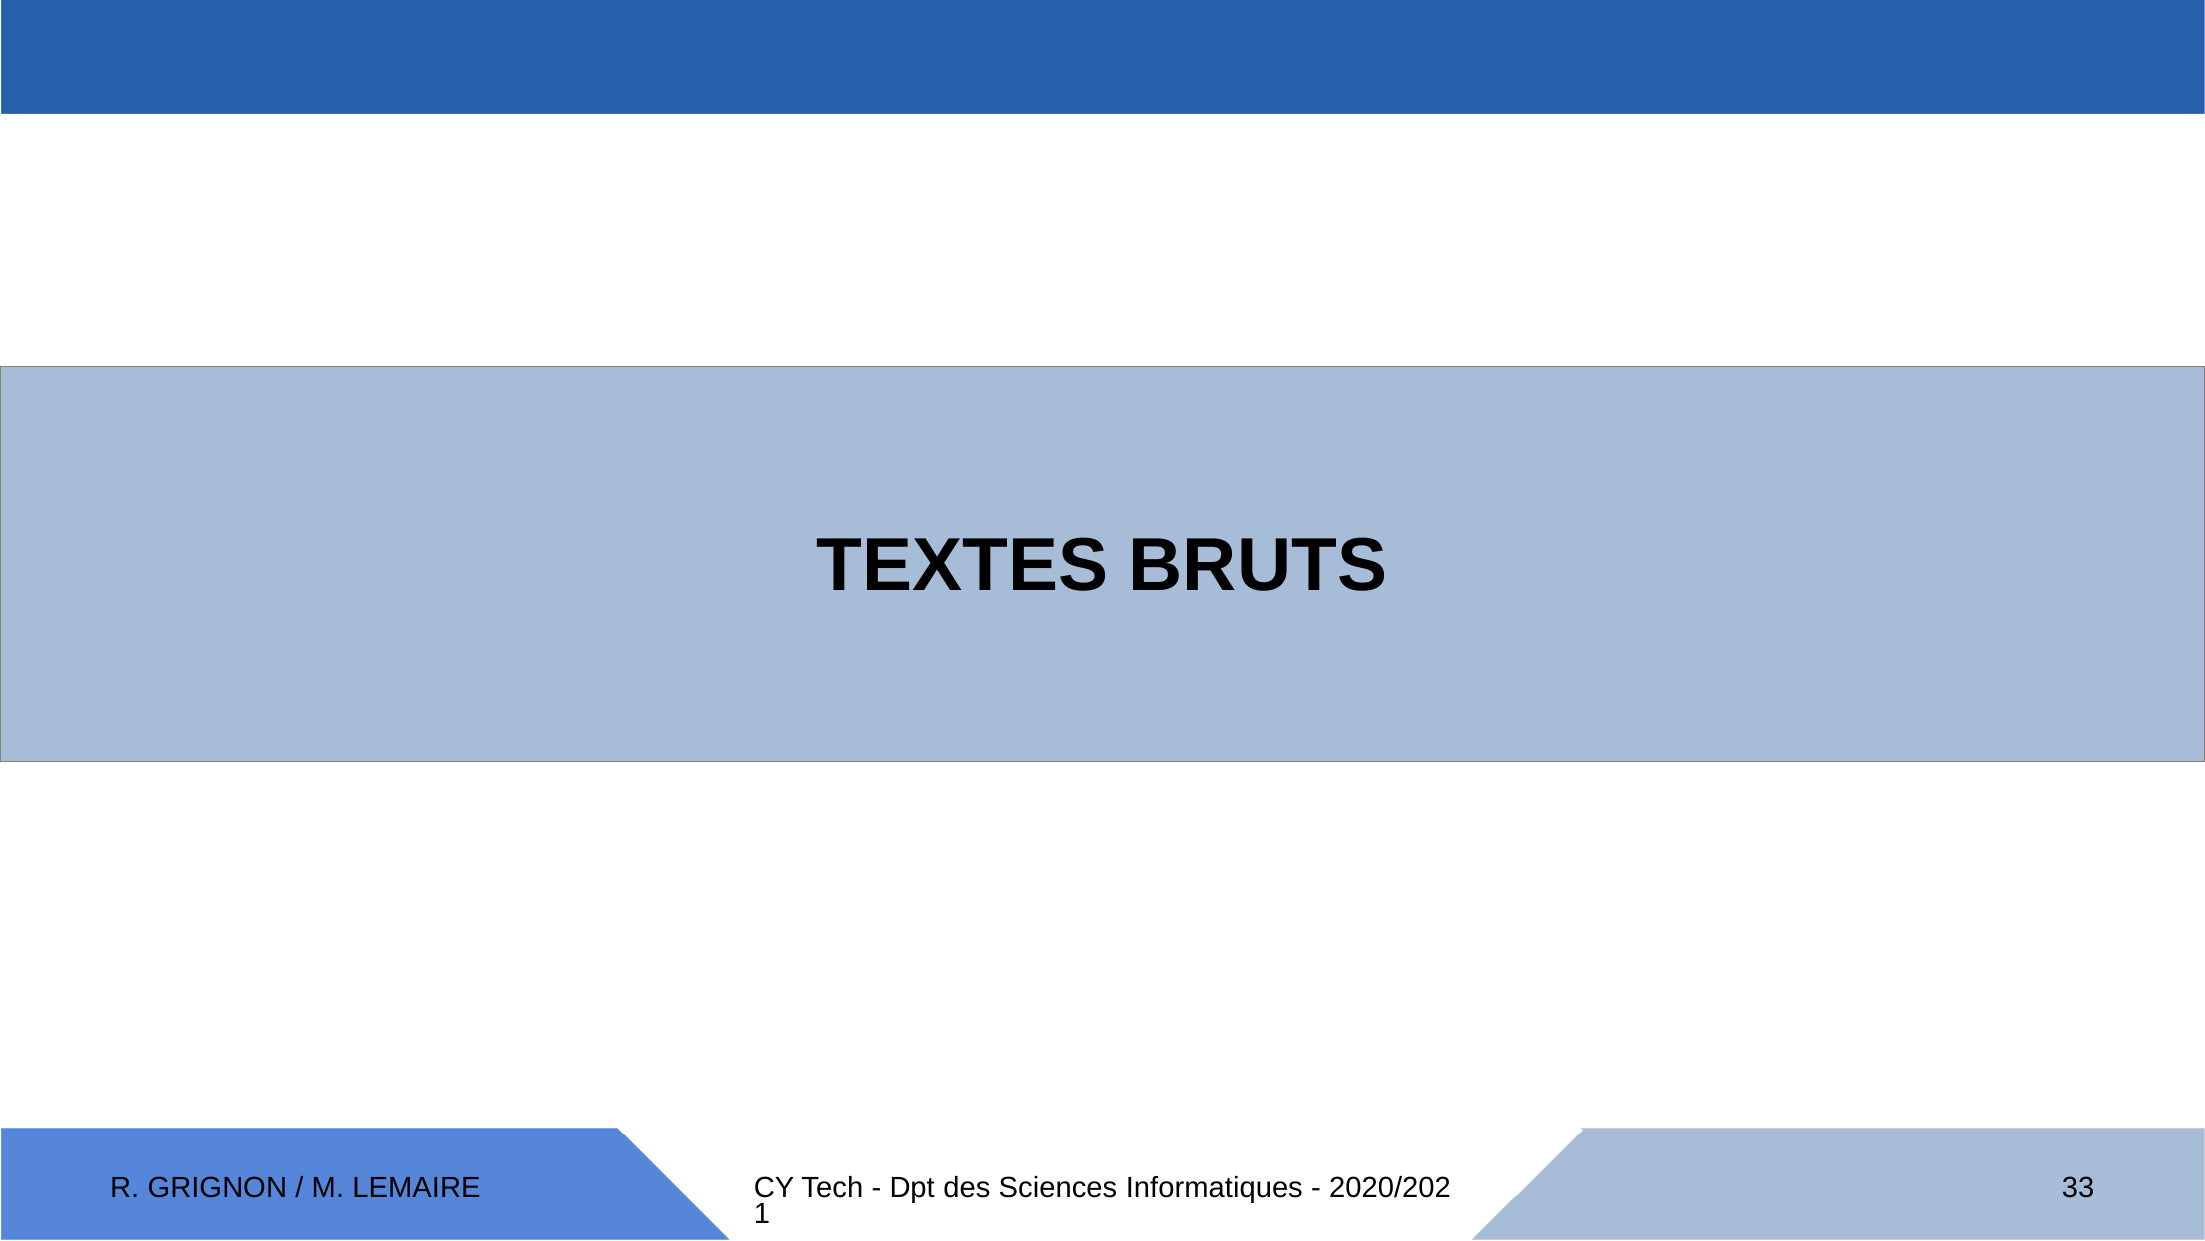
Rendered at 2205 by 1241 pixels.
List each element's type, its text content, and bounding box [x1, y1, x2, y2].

text_box TEXTES BRUTS [0, 366, 2205, 762]
picture [0, 0, 2205, 366]
picture [0, 762, 2205, 1241]
